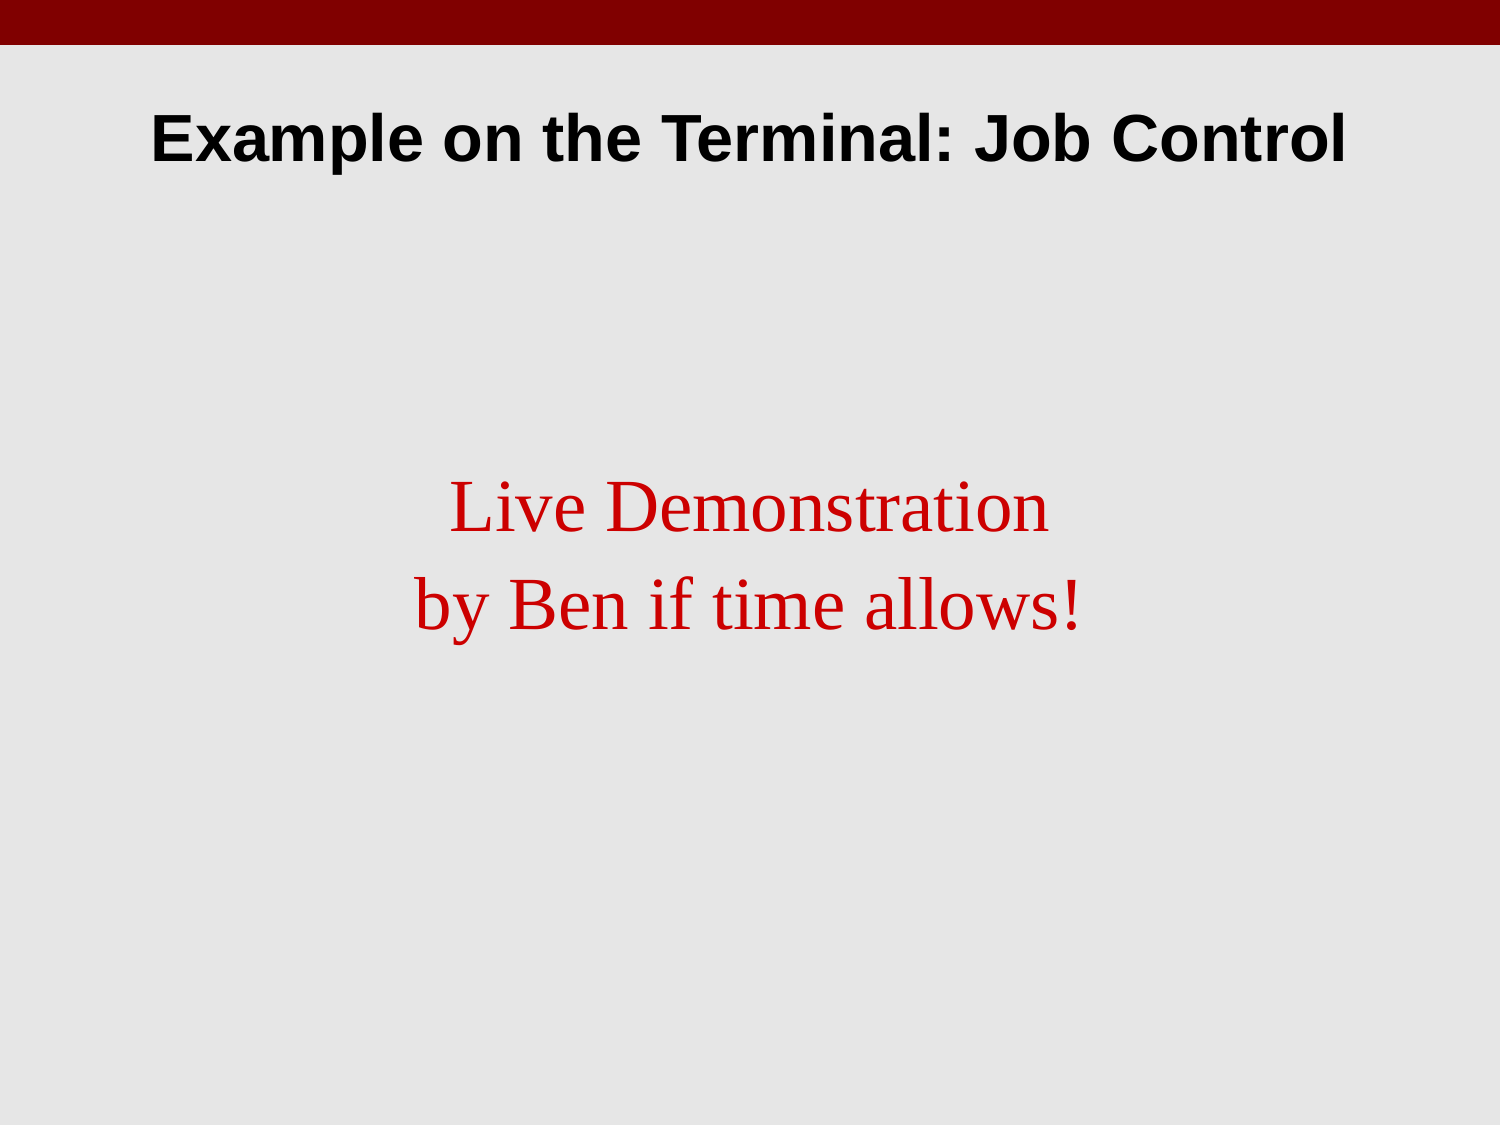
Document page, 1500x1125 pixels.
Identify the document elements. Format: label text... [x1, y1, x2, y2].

title Example on the Terminal: Job Control [75, 44, 1425, 233]
list Live Demonstration by Ben if time allows! [75, 464, 1426, 736]
